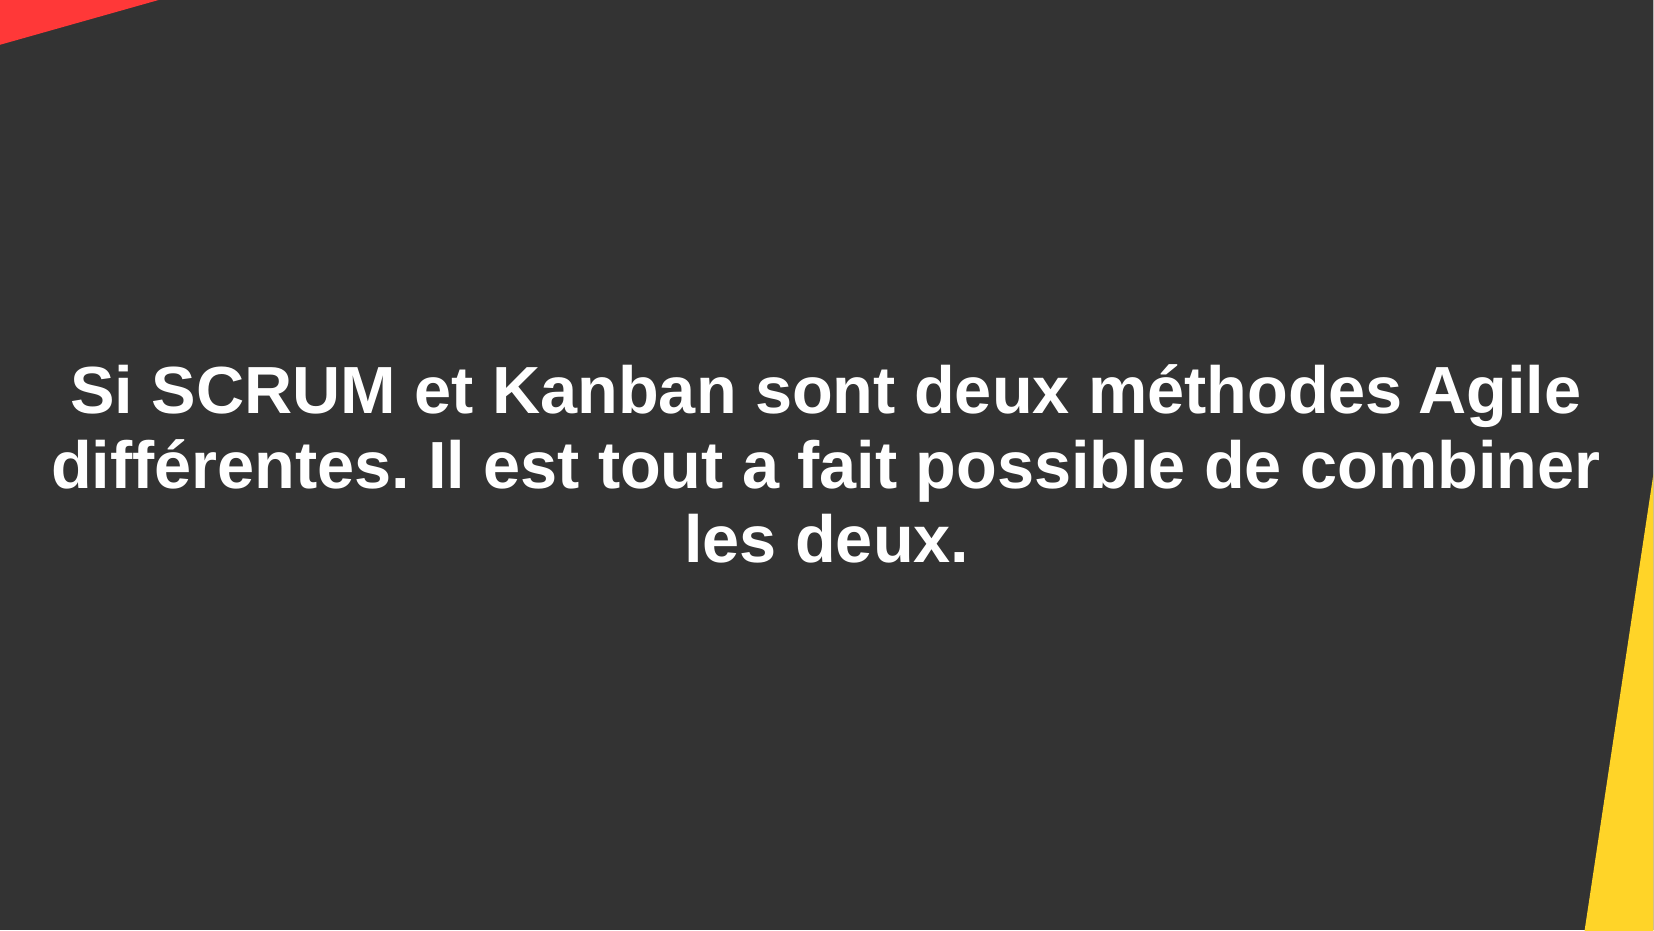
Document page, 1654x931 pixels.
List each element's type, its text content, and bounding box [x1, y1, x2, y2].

title Si SCRUM et Kanban sont deux méthodes Agile différentes. Il est tout a fait possible de combiner les deux. [31, 352, 1622, 578]
text_box [1584, 470, 1654, 931]
text_box [0, 0, 159, 45]
